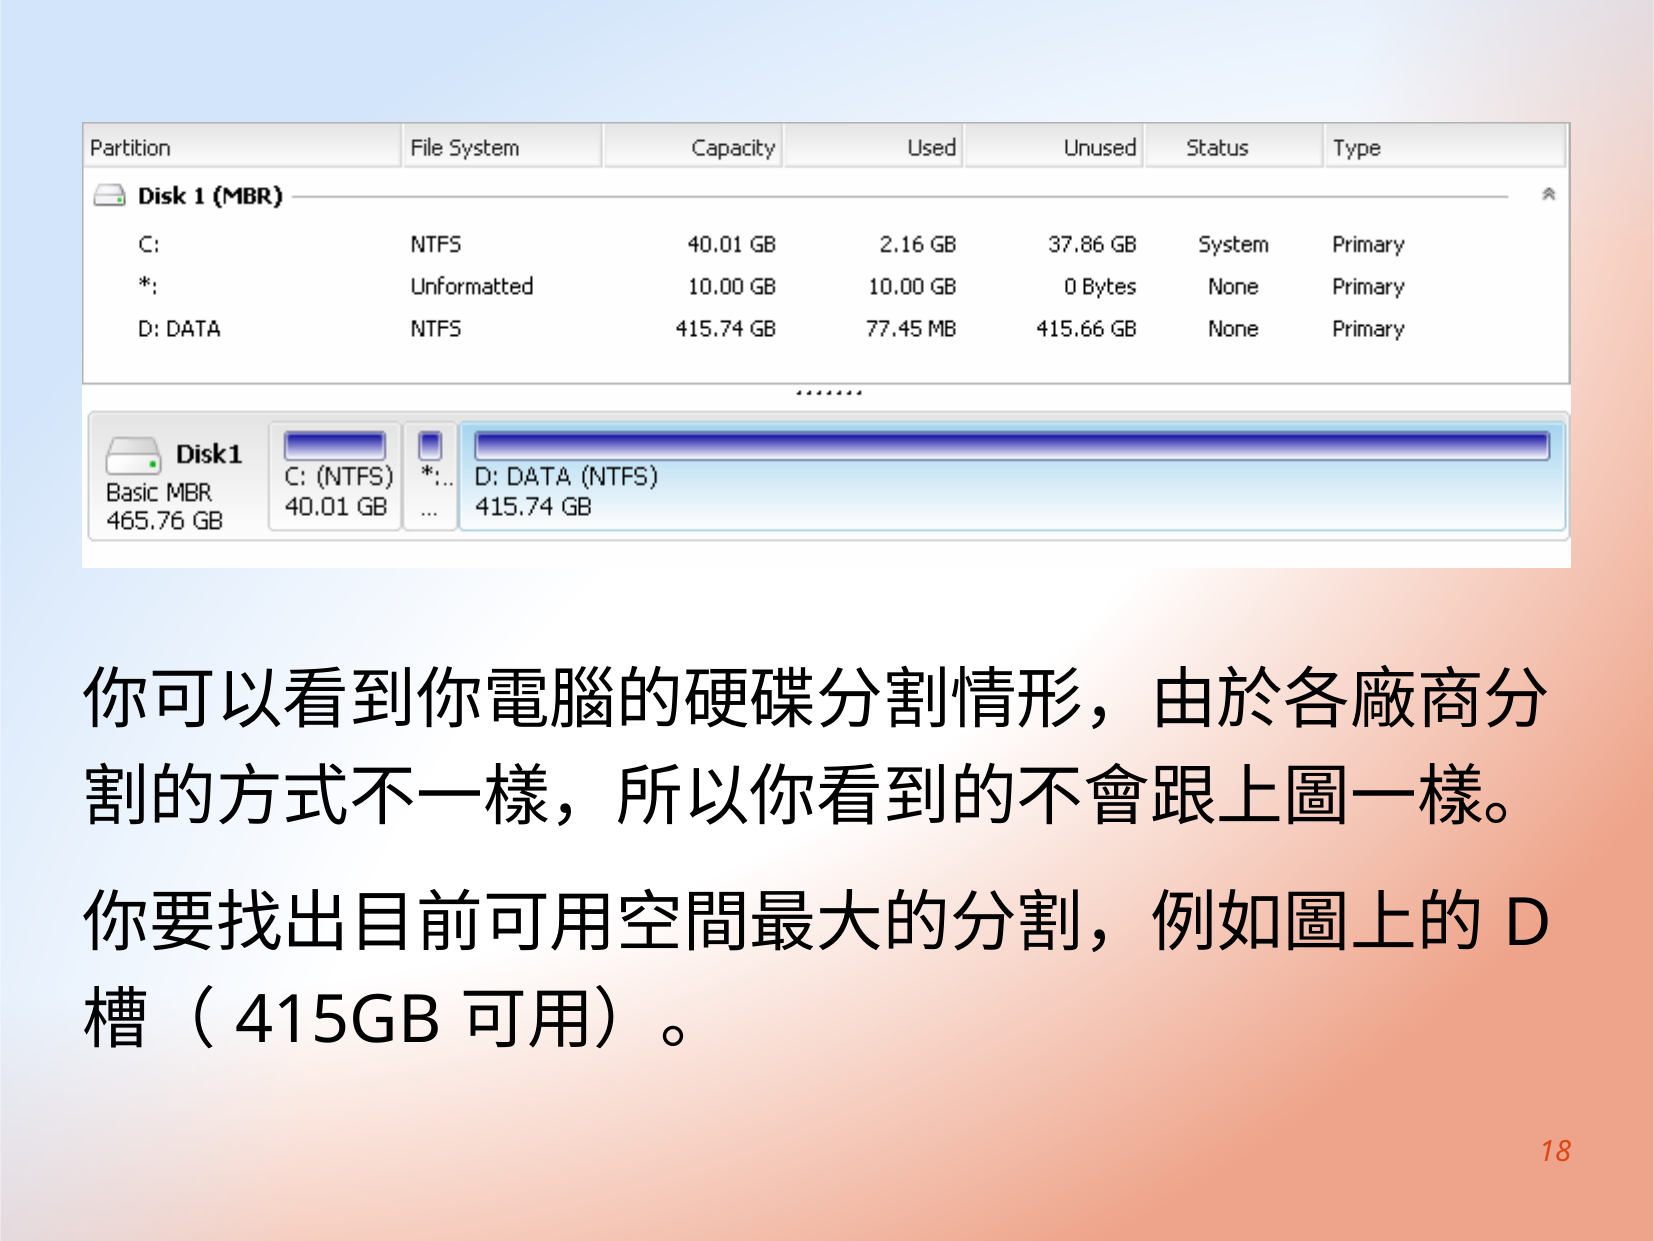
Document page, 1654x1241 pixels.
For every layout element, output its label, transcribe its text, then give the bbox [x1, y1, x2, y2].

picture [0, 0, 1654, 1241]
list 你可以看到你電腦的硬碟分割情形，由於各廠商分割的方式不一樣，所以你看到的不會跟上圖一樣。 你要找出目前可用空間最大的分割，例如圖上的D槽（415GB可用）。 [82, 645, 1571, 1201]
